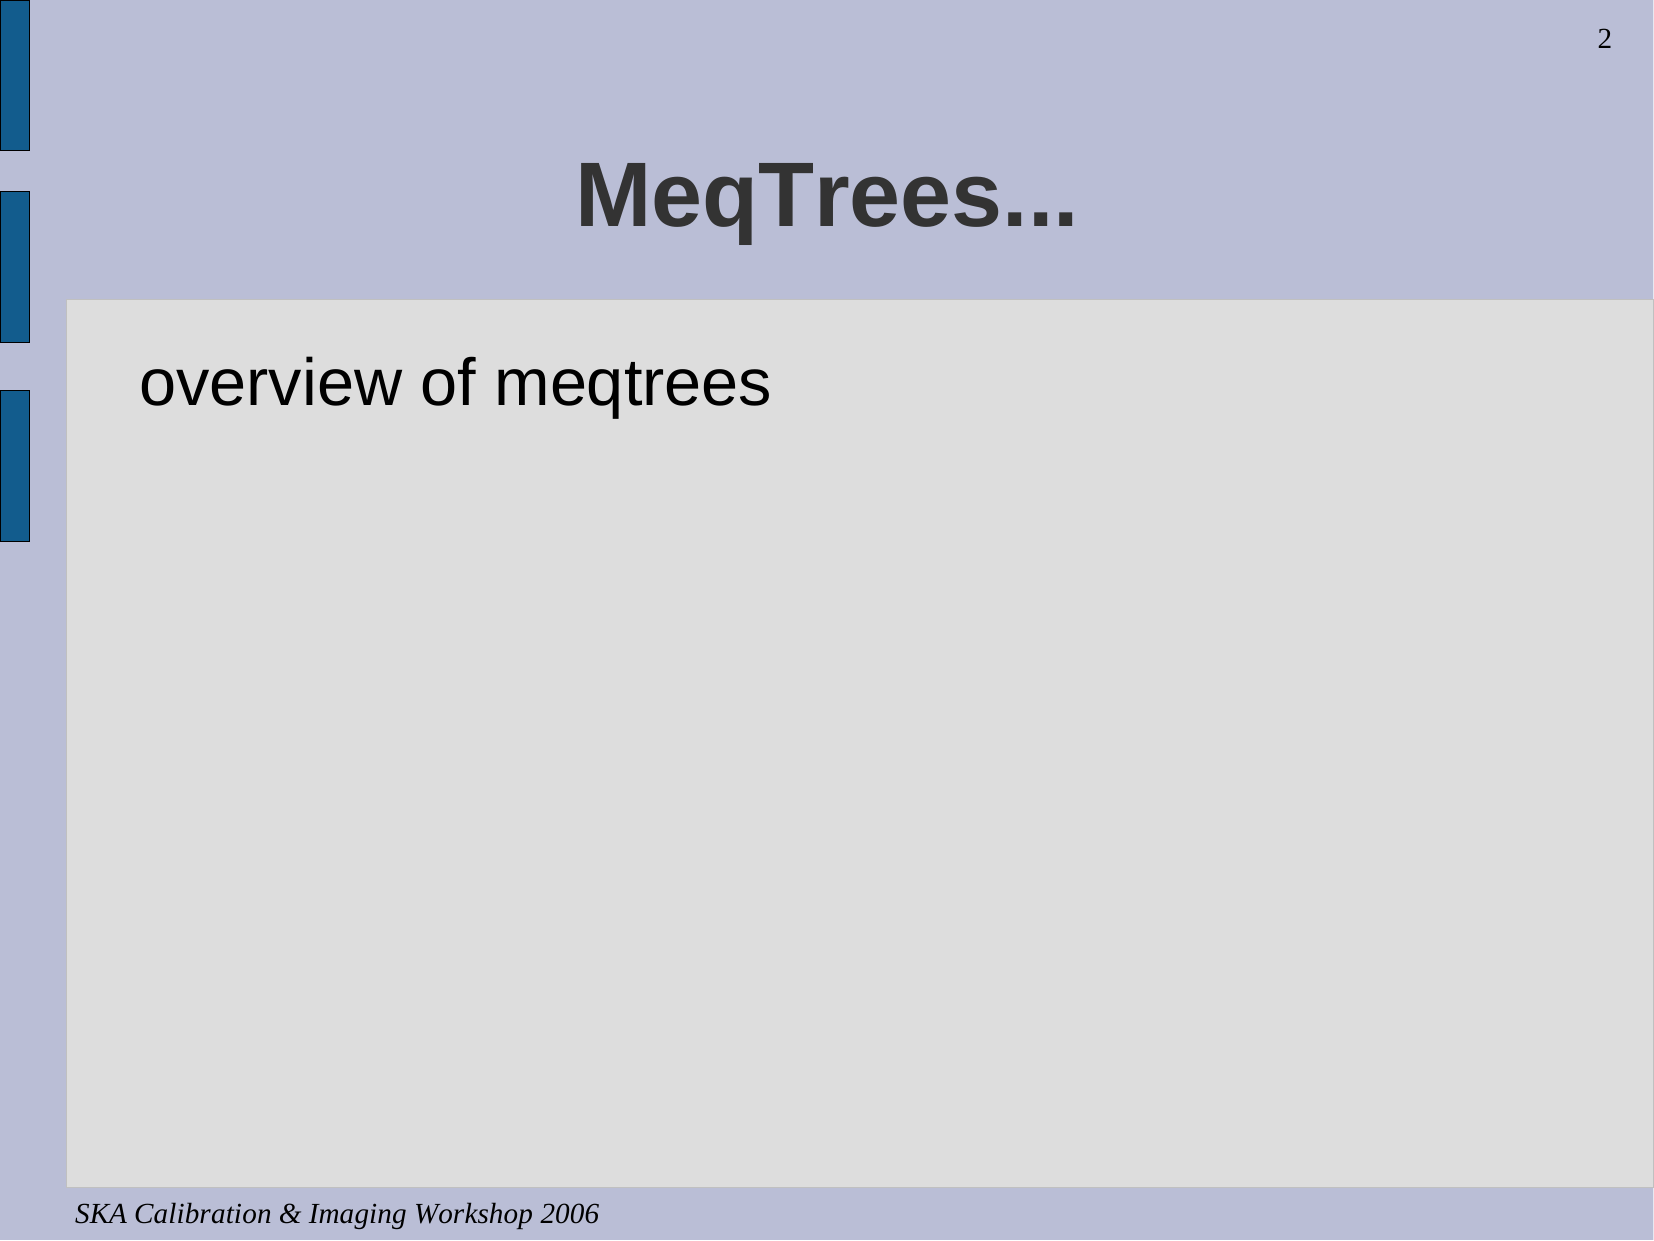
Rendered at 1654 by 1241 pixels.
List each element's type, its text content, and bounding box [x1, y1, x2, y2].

title MeqTrees... [121, 91, 1534, 299]
list overview of meqtrees [121, 344, 1534, 1127]
